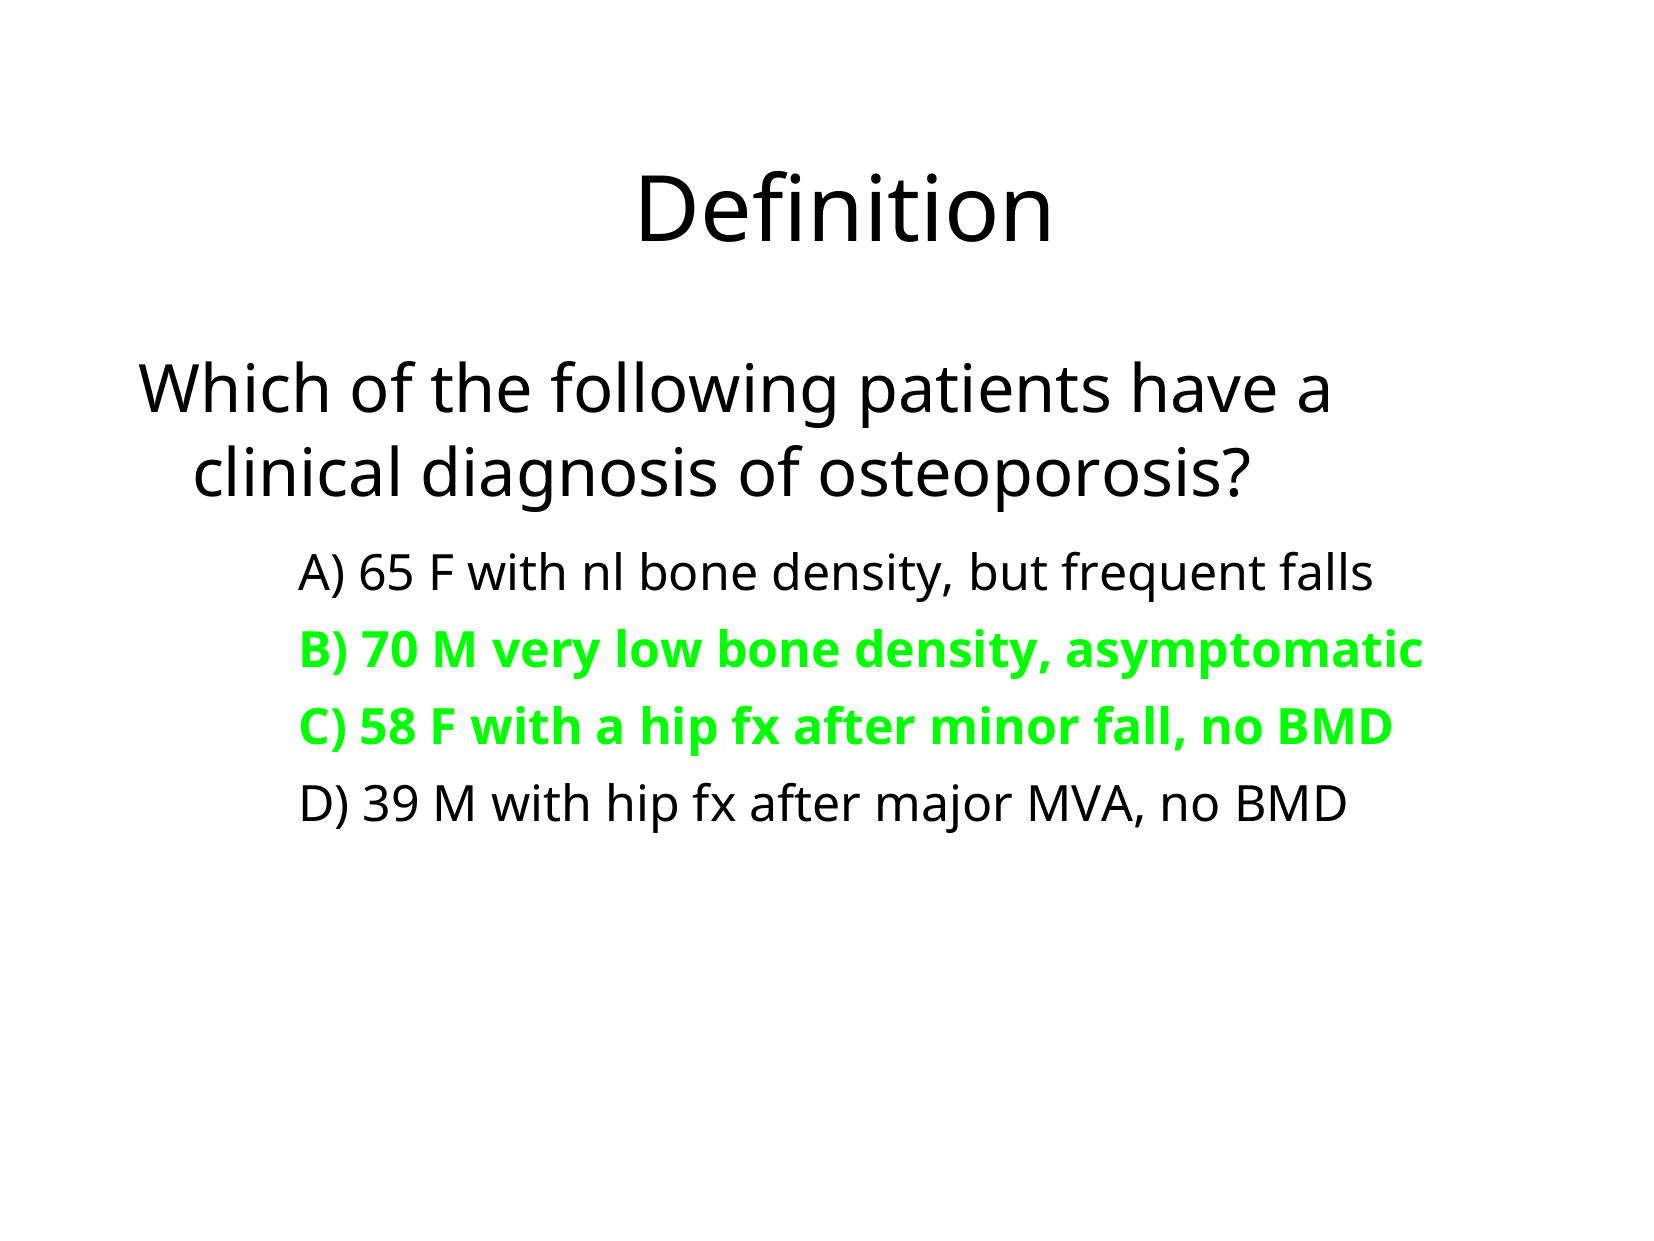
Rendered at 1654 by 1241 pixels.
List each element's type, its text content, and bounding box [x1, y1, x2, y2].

title Definition [121, 152, 1534, 260]
list Which of the following patients have a clinical diagnosis of osteoporosis? A) 65 F with nl bone density, but frequent falls B) 70 M very low bone density, asymptomatic C) 58 F with a hip fx after minor fall, no BMD D) 39 M with hip fx after major MVA, no BMD [121, 344, 1534, 882]
